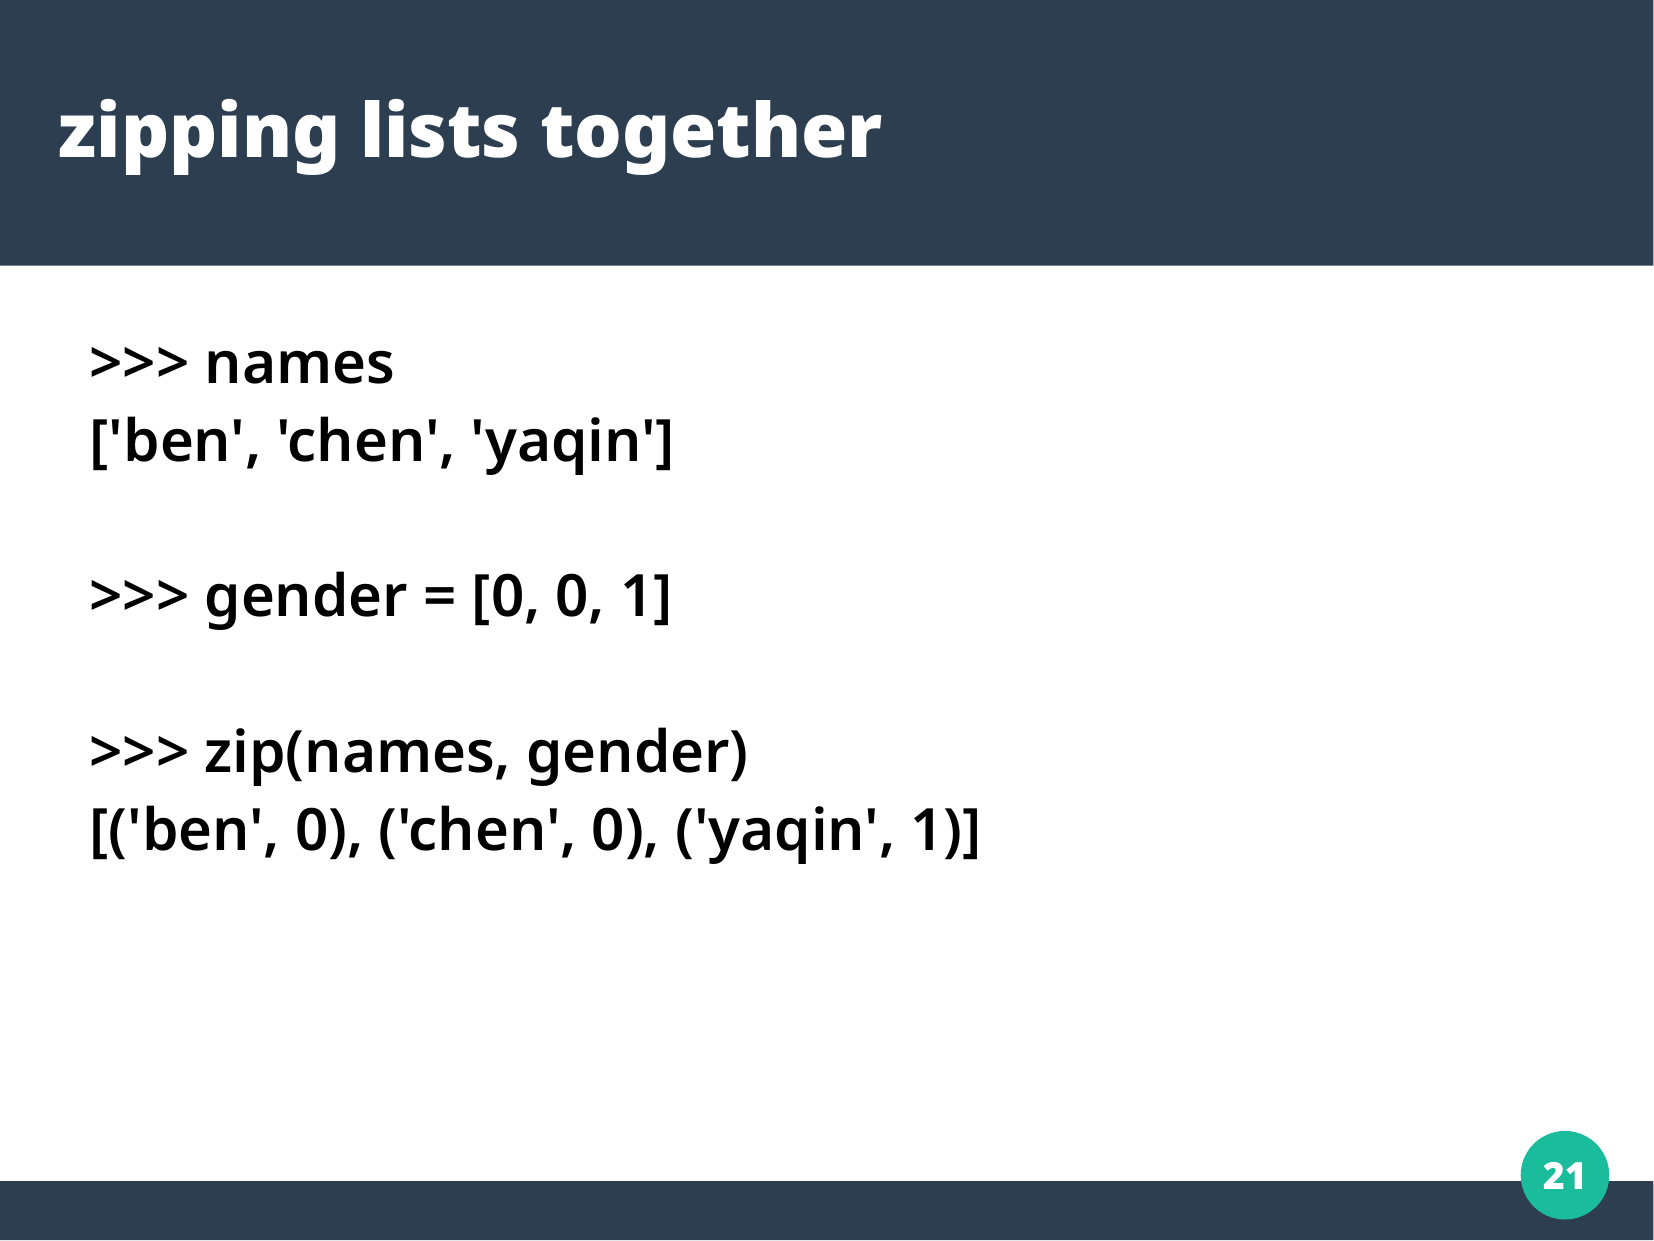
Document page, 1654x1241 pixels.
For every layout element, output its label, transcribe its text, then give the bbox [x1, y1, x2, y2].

list >>> names ['ben', 'chen', 'yaqin'] >>> gender = [0, 0, 1] >>> zip(names, gender) [('ben', 0), ('chen', 0), ('yaqin', 1)] [75, 324, 1426, 1069]
title zipping lists together [59, 49, 1595, 207]
